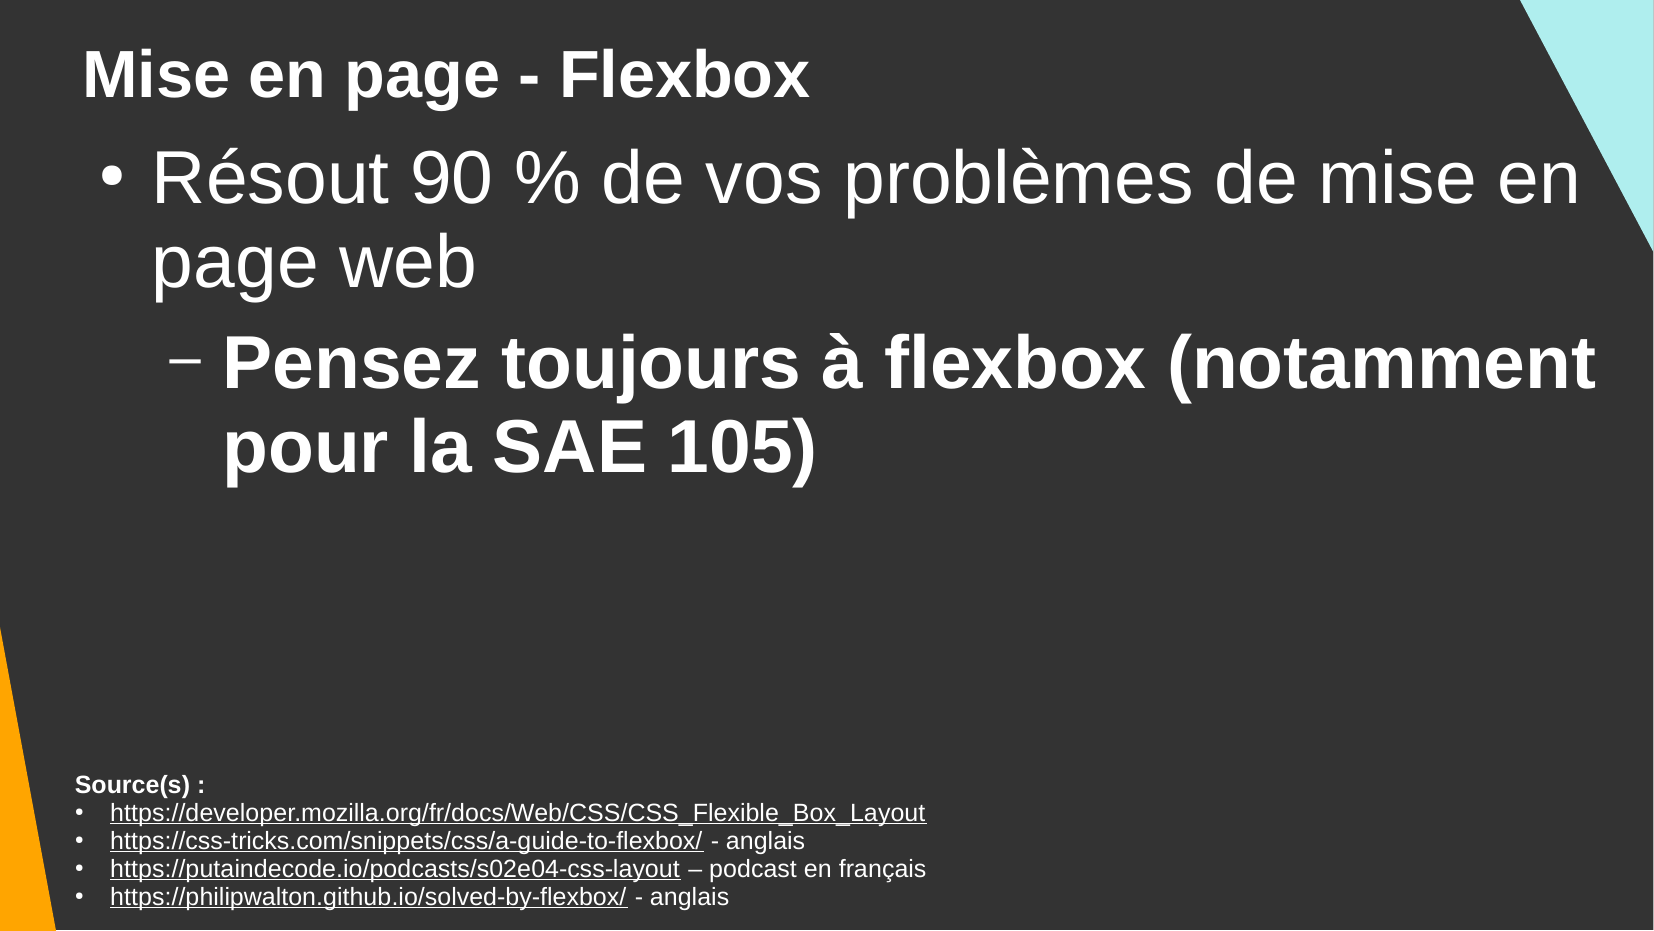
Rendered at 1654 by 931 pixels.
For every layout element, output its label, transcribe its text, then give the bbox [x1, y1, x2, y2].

text_box [1520, 0, 1654, 254]
text_box [0, 627, 57, 931]
text_box Source(s) : https://developer.mozilla.org/fr/docs/Web/CSS/CSS_Flexible_Box_Layout https://css-tricks.com/snippets/css/a-guide-to-flexbox/ - anglais https://putaindecode.io/podcasts/s02e04-css-layout – podcast en français https://philipwalton.github.io/solved-by-flexbox/ - anglais [60, 763, 1546, 922]
title Mise en page - Flexbox [82, 37, 1571, 114]
list Résout 90 % de vos problèmes de mise en page web Pensez toujours à flexbox (notamment pour la SAE 105) [80, 135, 1605, 650]
